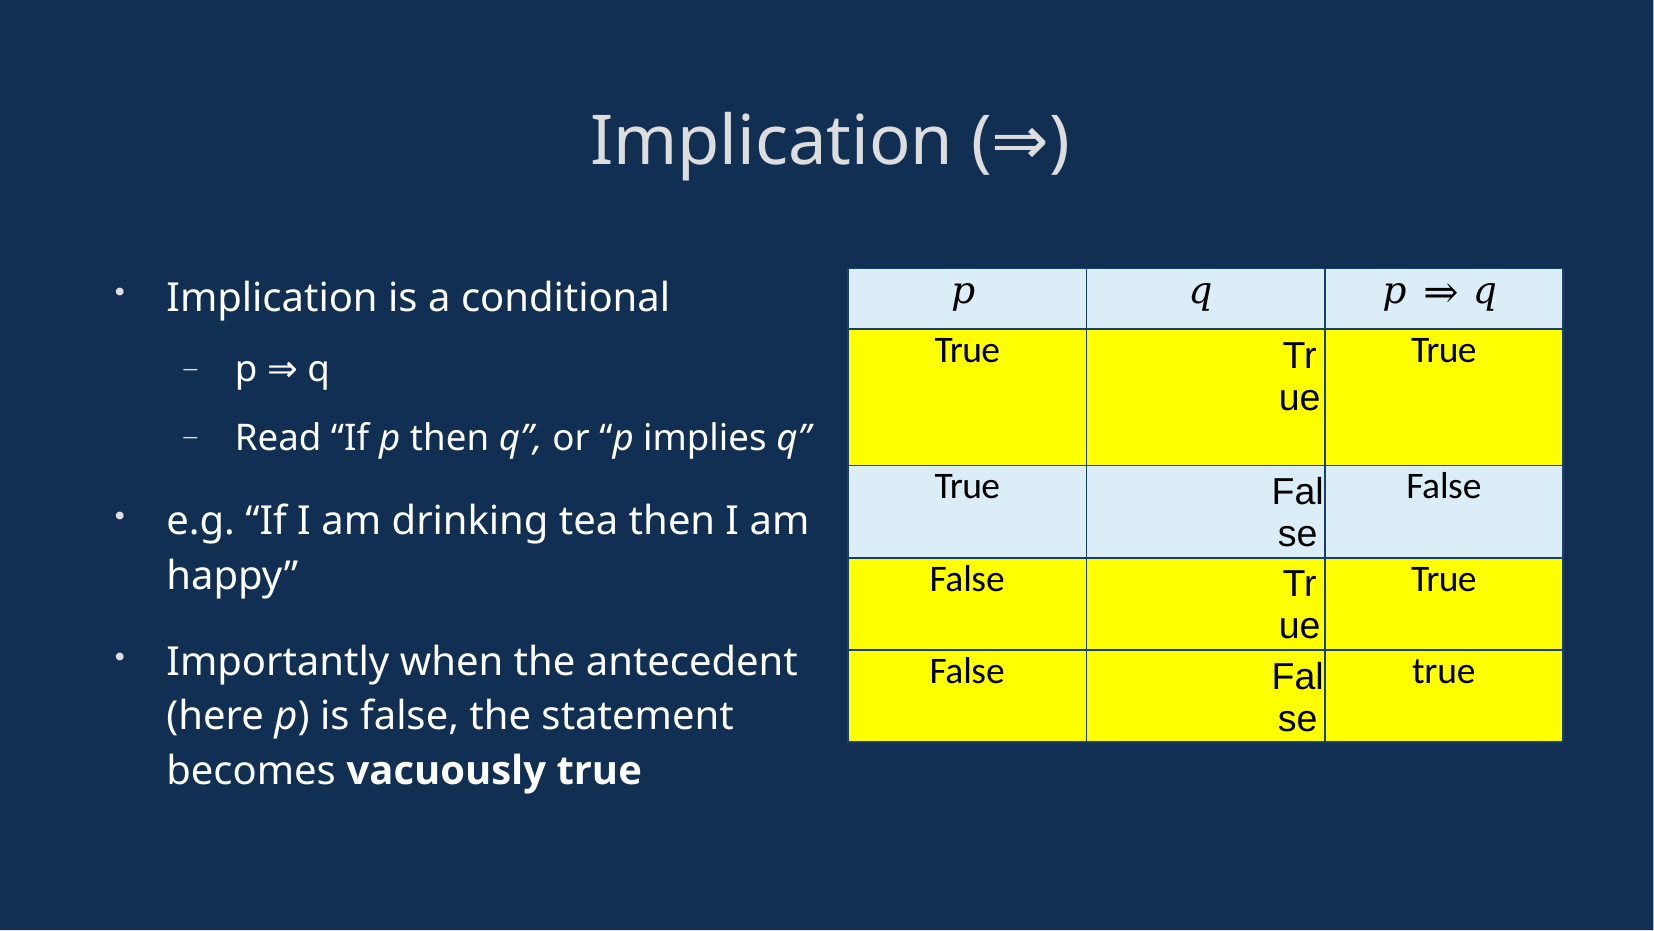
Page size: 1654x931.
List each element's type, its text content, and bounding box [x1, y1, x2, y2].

table_cell True [1326, 330, 1562, 465]
list Implication is a conditional p ⇒ q Read “If p then q”, or “p implies q” e.g. “If I am drinking tea then I am happy” Importantly when the antecedent (here p) is false, the statement becomes vacuously true [97, 268, 813, 806]
table_cell False [849, 651, 1086, 741]
table_cell False [1087, 466, 1324, 557]
table_cell False [1087, 651, 1324, 741]
table_cell False [1326, 466, 1562, 557]
table_cell True [849, 330, 1086, 465]
table_cell False [849, 559, 1086, 649]
table_cell True [1087, 330, 1324, 465]
table_header 𝑞 [1087, 269, 1324, 328]
table_cell True [849, 466, 1086, 557]
table_cell True [1087, 559, 1324, 649]
title Implication (⇒) [97, 56, 1563, 220]
table_cell True [1326, 559, 1562, 649]
table_header 𝑝 ⇒ 𝑞 [1326, 269, 1562, 328]
table_header 𝑝 [849, 269, 1086, 328]
table_cell true [1326, 651, 1562, 741]
